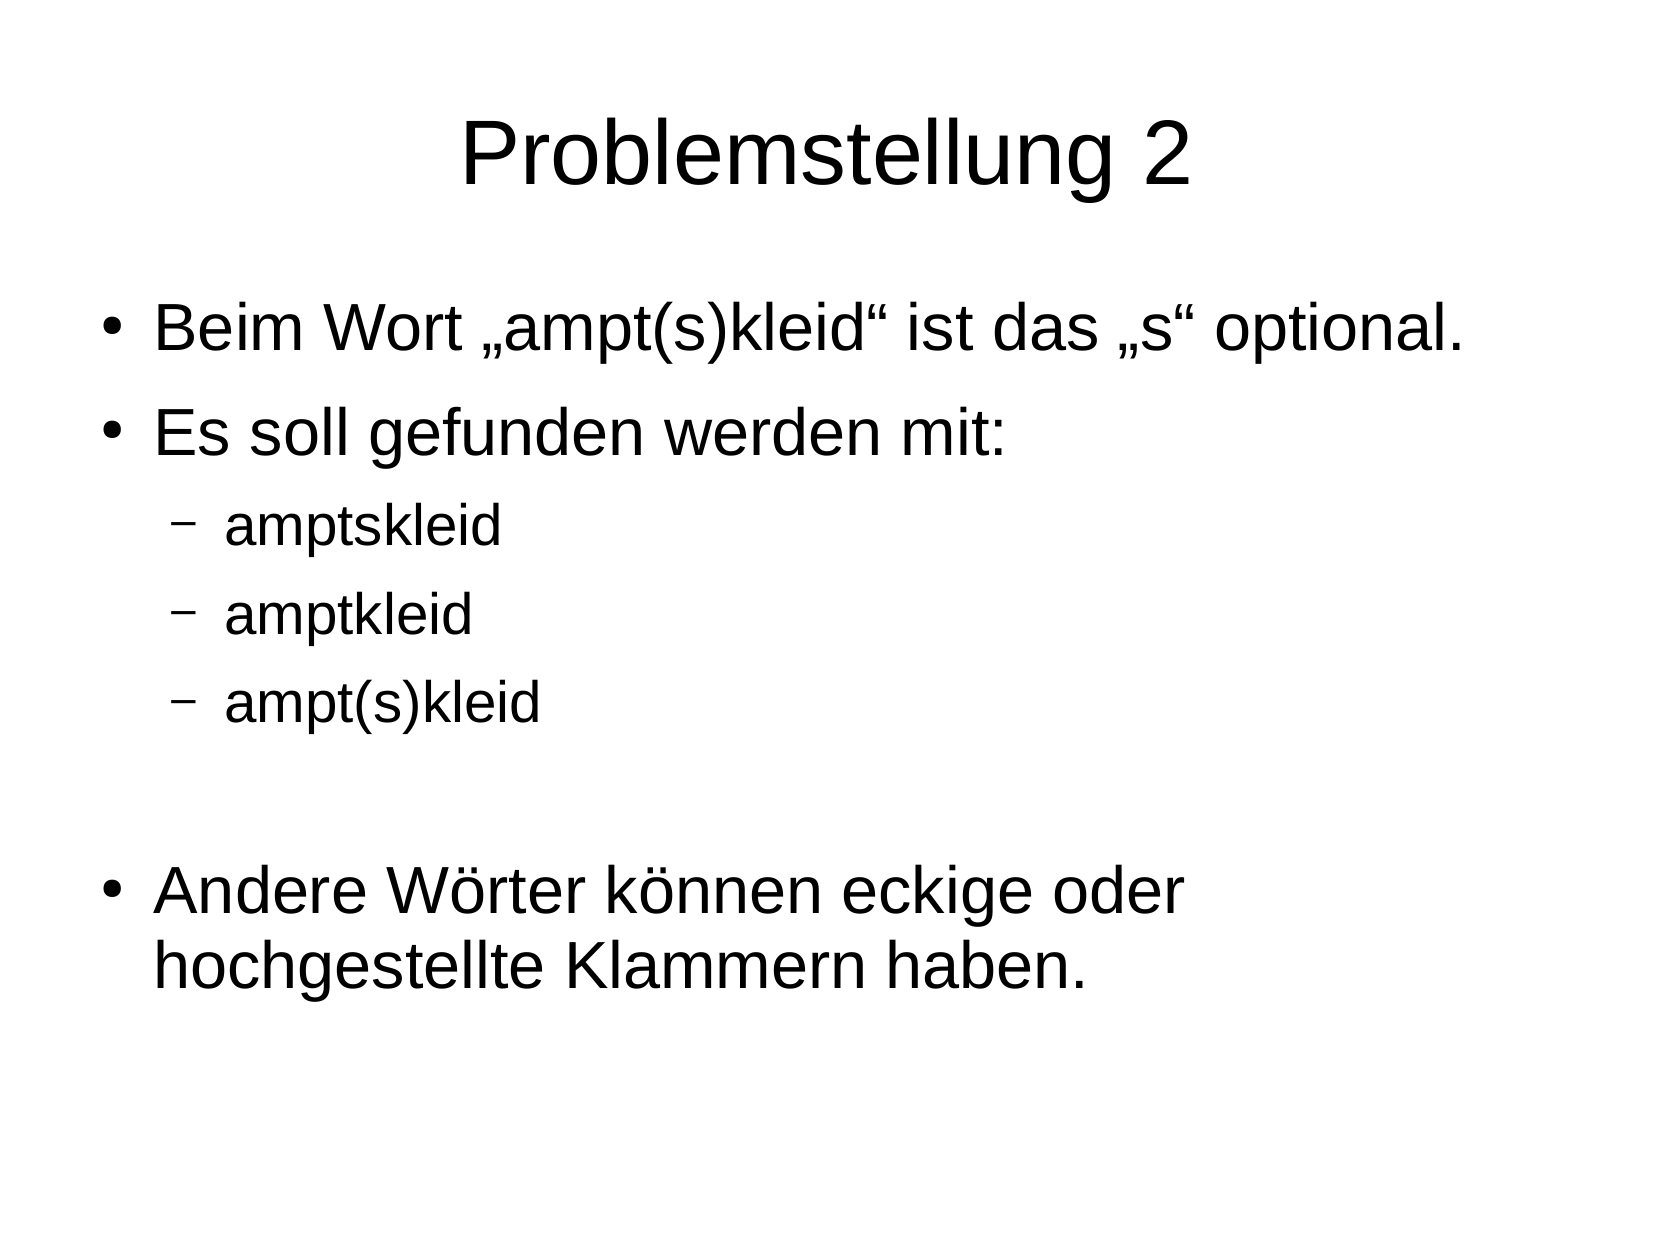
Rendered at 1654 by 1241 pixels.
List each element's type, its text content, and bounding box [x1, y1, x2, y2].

title Problemstellung 2 [82, 49, 1571, 257]
list Beim Wort „ampt(s)kleid“ ist das „s“ optional. Es soll gefunden werden mit: amptskleid amptkleid ampt(s)kleid Andere Wörter können eckige oder hochgestellte Klammern haben. [82, 290, 1571, 1010]
